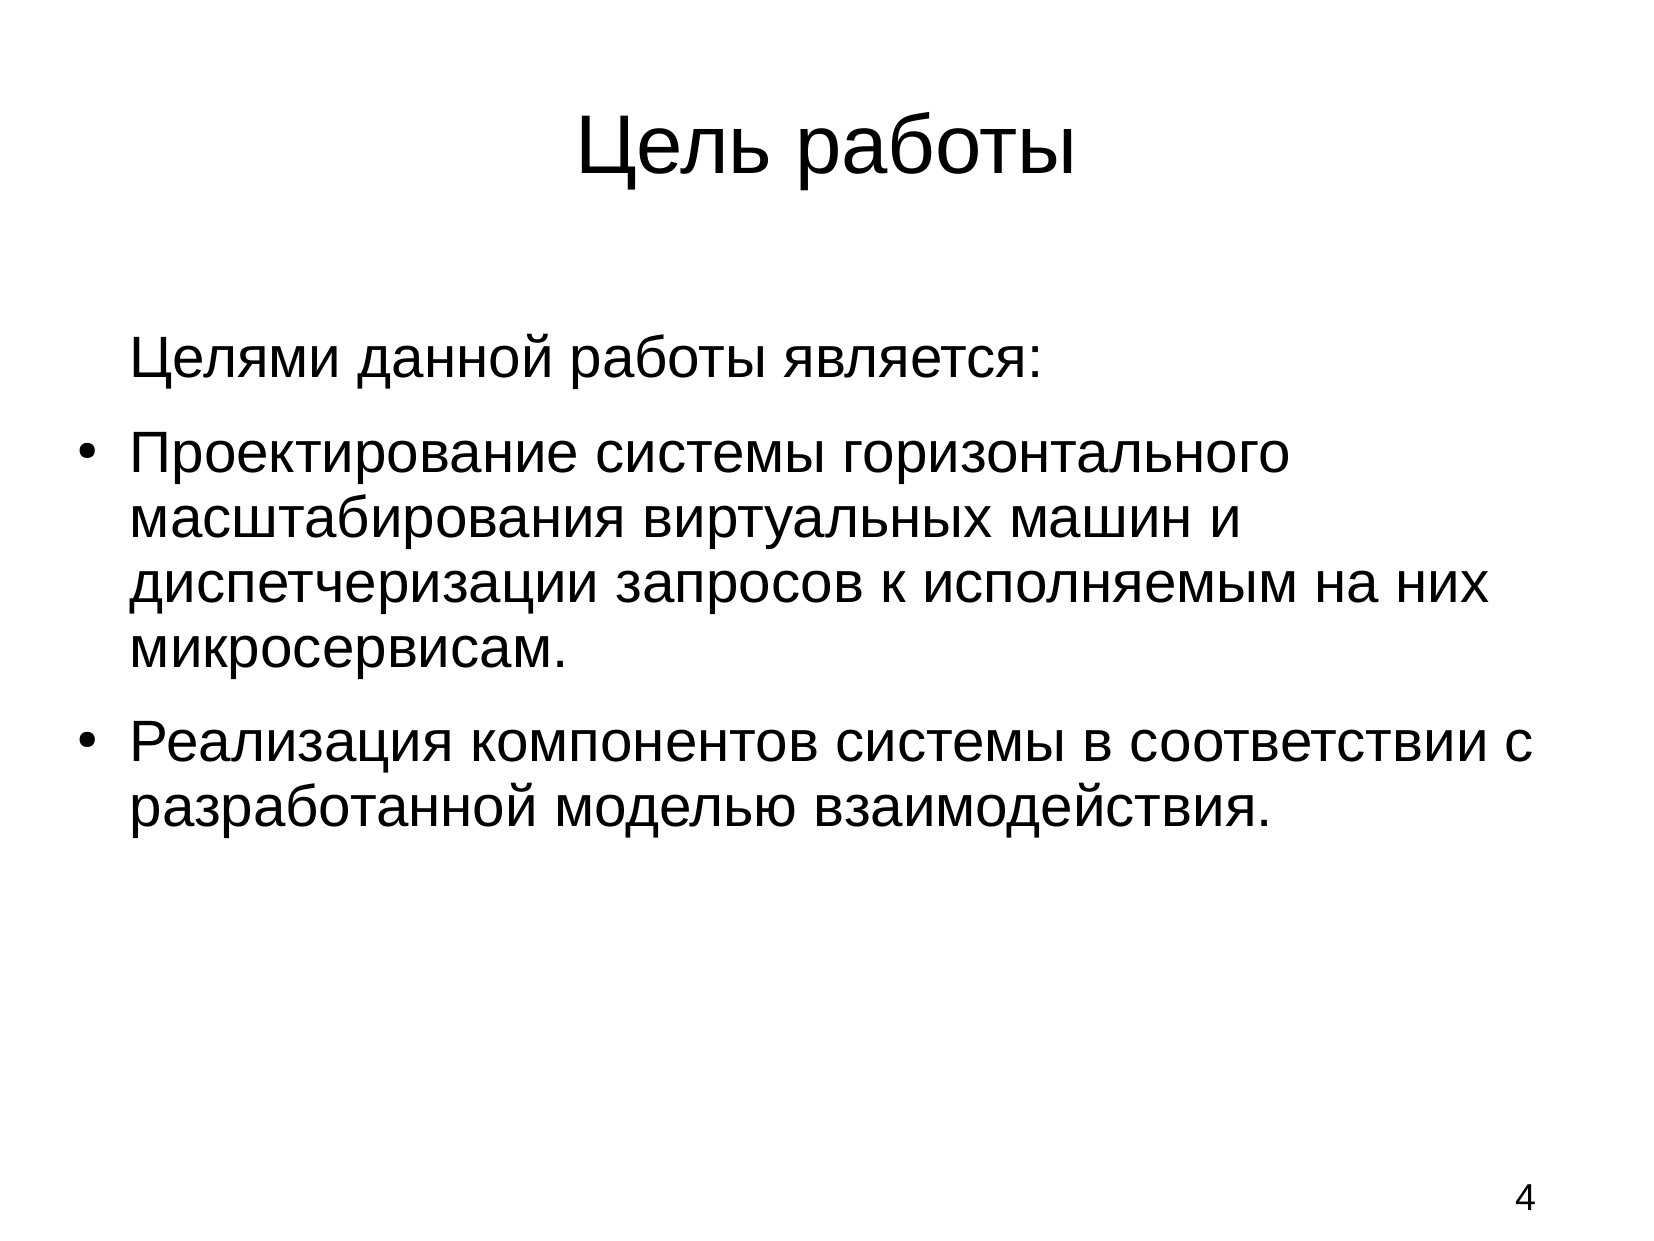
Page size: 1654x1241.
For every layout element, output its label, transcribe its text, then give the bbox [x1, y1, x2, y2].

list Целями данной работы является: Проектирование системы горизонтального масштабирования виртуальных машин и диспетчеризации запросов к исполняемым на них микросервисам. Реализация компонентов системы в соответствии с разработанной моделью взаимодействия. [59, 324, 1619, 1053]
title Цель работы [0, 5, 1654, 284]
text_box <номер> [1509, 1169, 1654, 1241]
